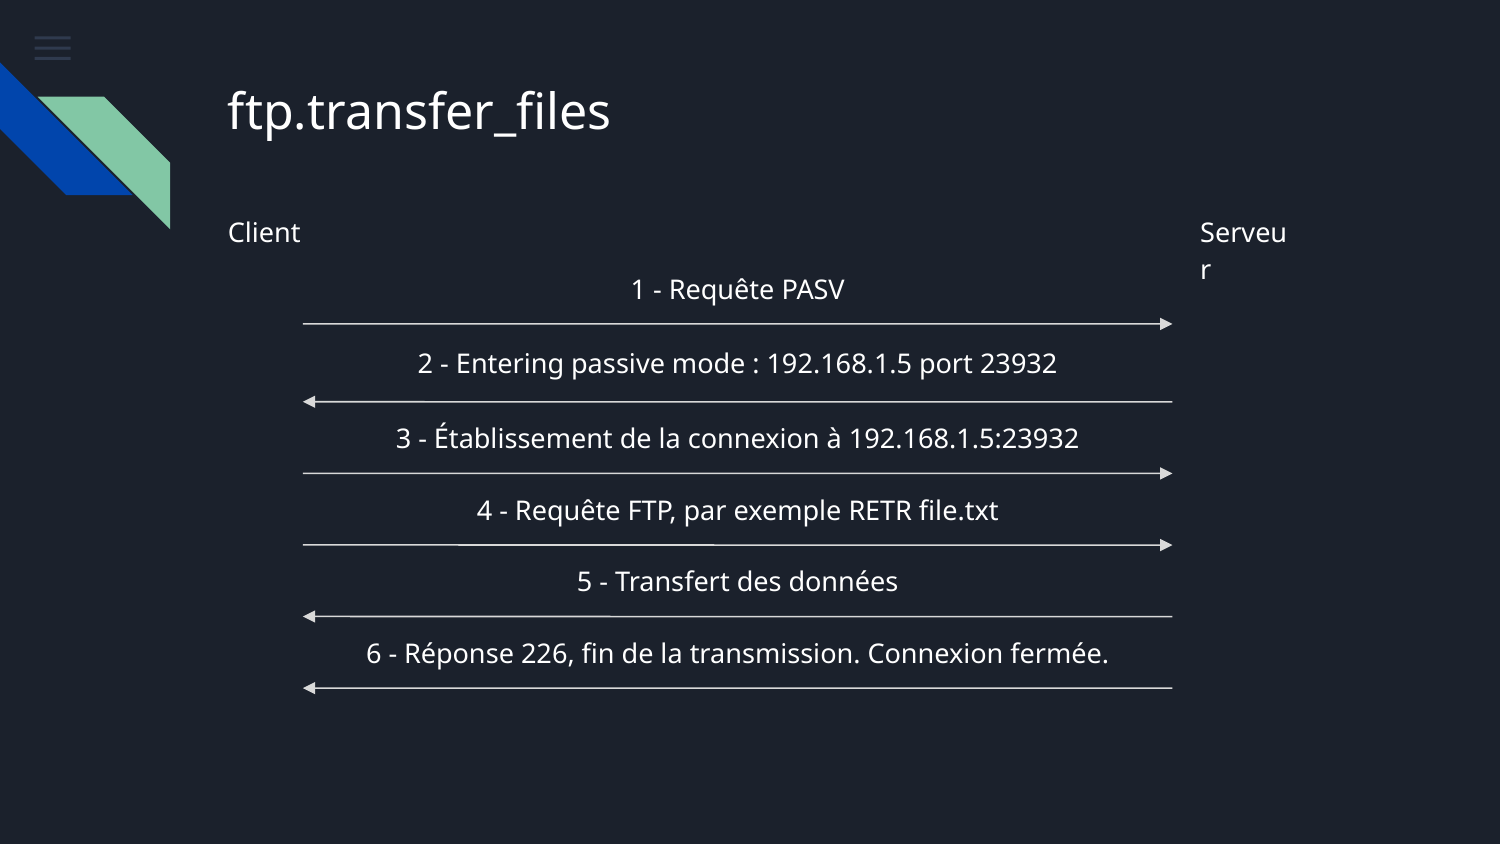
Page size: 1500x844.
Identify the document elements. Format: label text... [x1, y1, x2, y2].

list Client [212, 195, 341, 268]
list Serveur [1185, 195, 1313, 268]
title ftp.transfer_files [212, 64, 1368, 215]
list 4 - Requête FTP, par exemple RETR file.txt [302, 473, 1173, 545]
list 5 - Transfert des données [302, 545, 1173, 616]
list 3 - Établissement de la connexion à 192.168.1.5:23932 [302, 401, 1173, 473]
list 6 - Réponse 226, fin de la transmission. Connexion fermée. [302, 616, 1173, 689]
list 2 - Entering passive mode : 192.168.1.5 port 23932 [302, 326, 1173, 399]
list 1 - Requête PASV [302, 252, 1173, 324]
